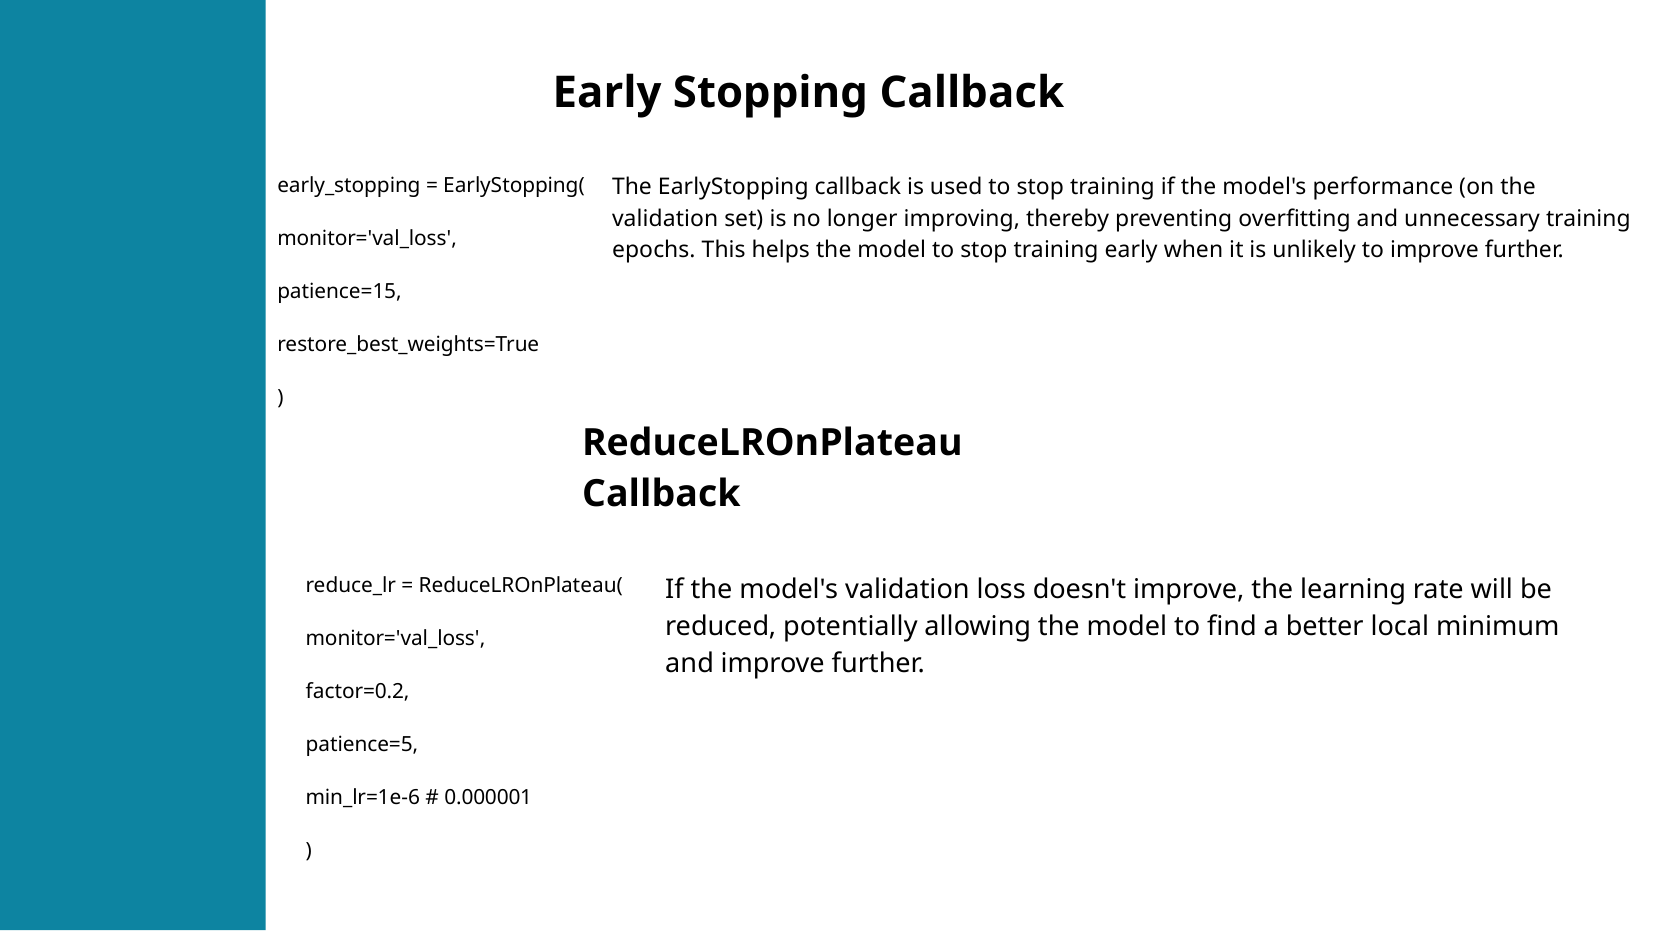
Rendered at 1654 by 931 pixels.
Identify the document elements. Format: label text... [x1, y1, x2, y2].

text_box early_stopping = EarlyStopping( monitor='val_loss', patience=15, restore_best_weights=True ) [262, 162, 601, 419]
text_box reduce_lr = ReduceLROnPlateau( monitor='val_loss', factor=0.2, patience=5, min_lr=1e-6 # 0.000001 ) [290, 562, 788, 921]
title Early Stopping Callback [525, 31, 1104, 151]
text_box ReduceLROnPlateau Callback [567, 408, 1088, 562]
text_box If the model's validation loss doesn't improve, the learning rate will be reduced, potentially allowing the model to find a better local minimum and improve further. [650, 562, 1613, 688]
text_box The EarlyStopping callback is used to stop training if the model's performance (on the validation set) is no longer improving, thereby preventing overfitting and unnecessary training epochs. This helps the model to stop training early when it is unlikely to improve further. [597, 162, 1654, 338]
